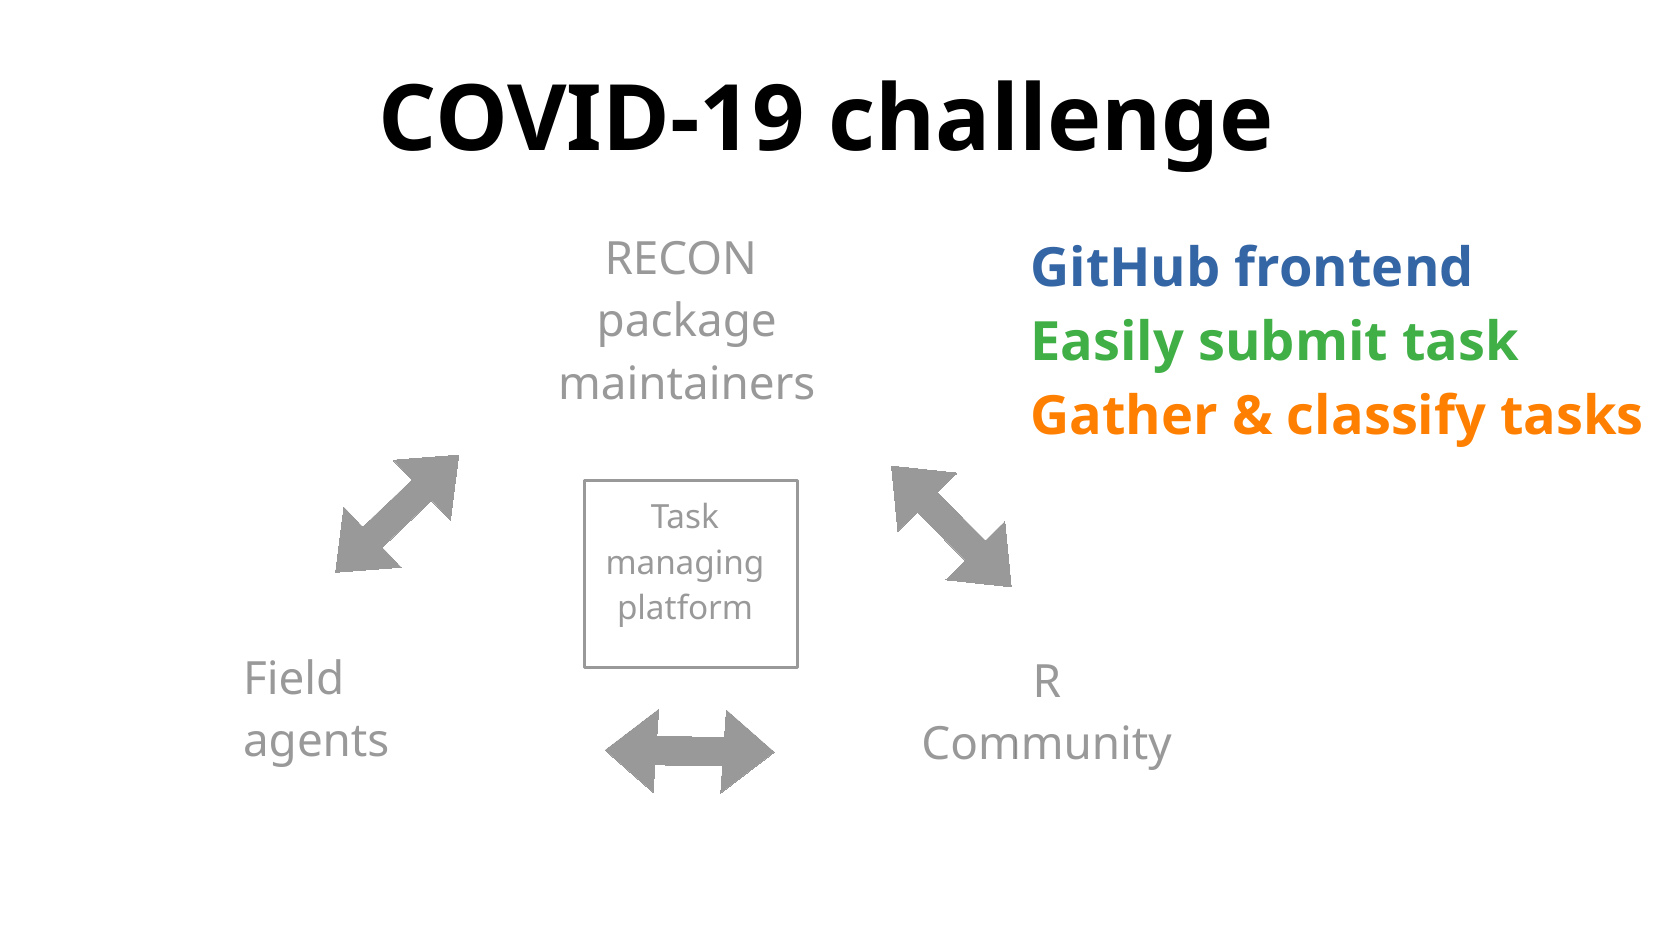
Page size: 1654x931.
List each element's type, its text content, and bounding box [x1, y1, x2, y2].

text_box GitHub frontend Easily submit task Gather & classify tasks [1016, 221, 1654, 650]
title COVID-19 challenge [82, 37, 1571, 193]
text_box [106, 165, 1241, 851]
